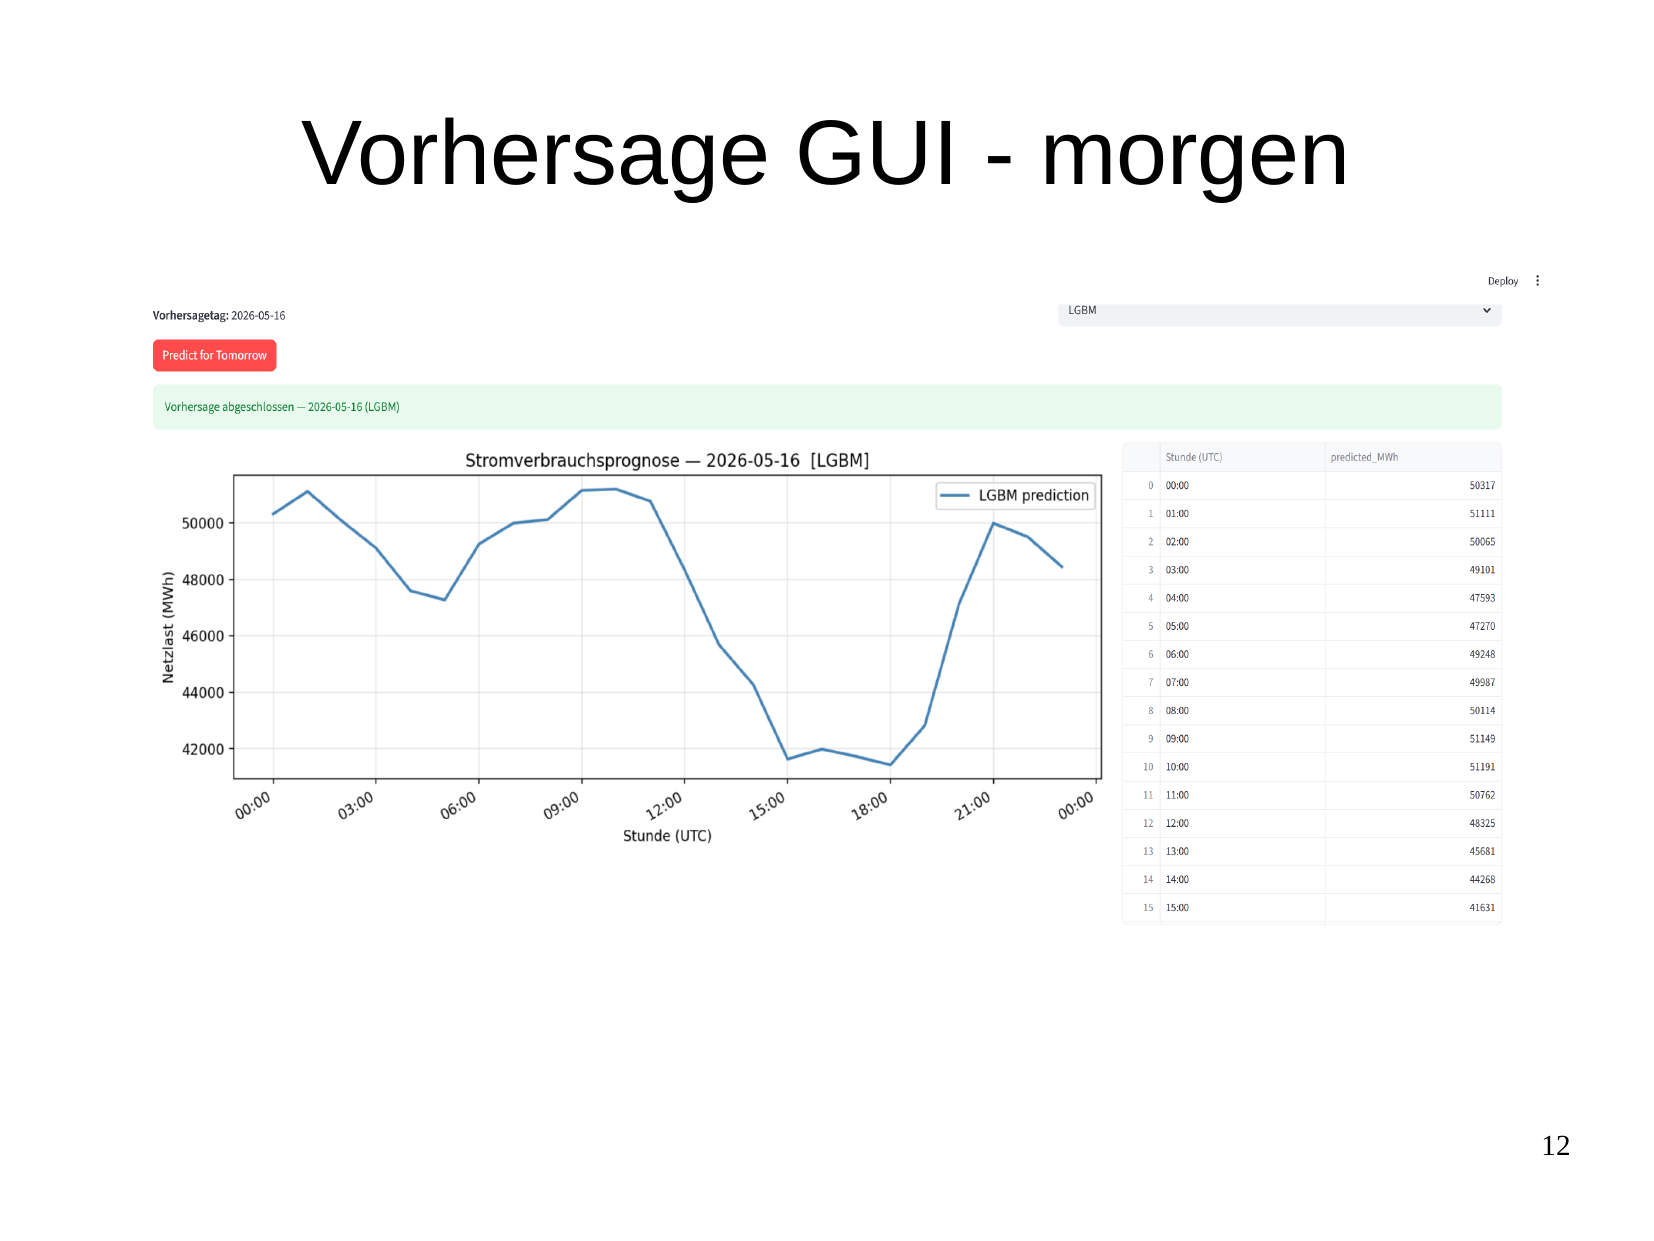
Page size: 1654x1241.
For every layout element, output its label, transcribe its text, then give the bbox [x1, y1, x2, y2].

picture [94, 256, 1560, 1053]
title Vorhersage GUI - morgen [82, 49, 1571, 257]
